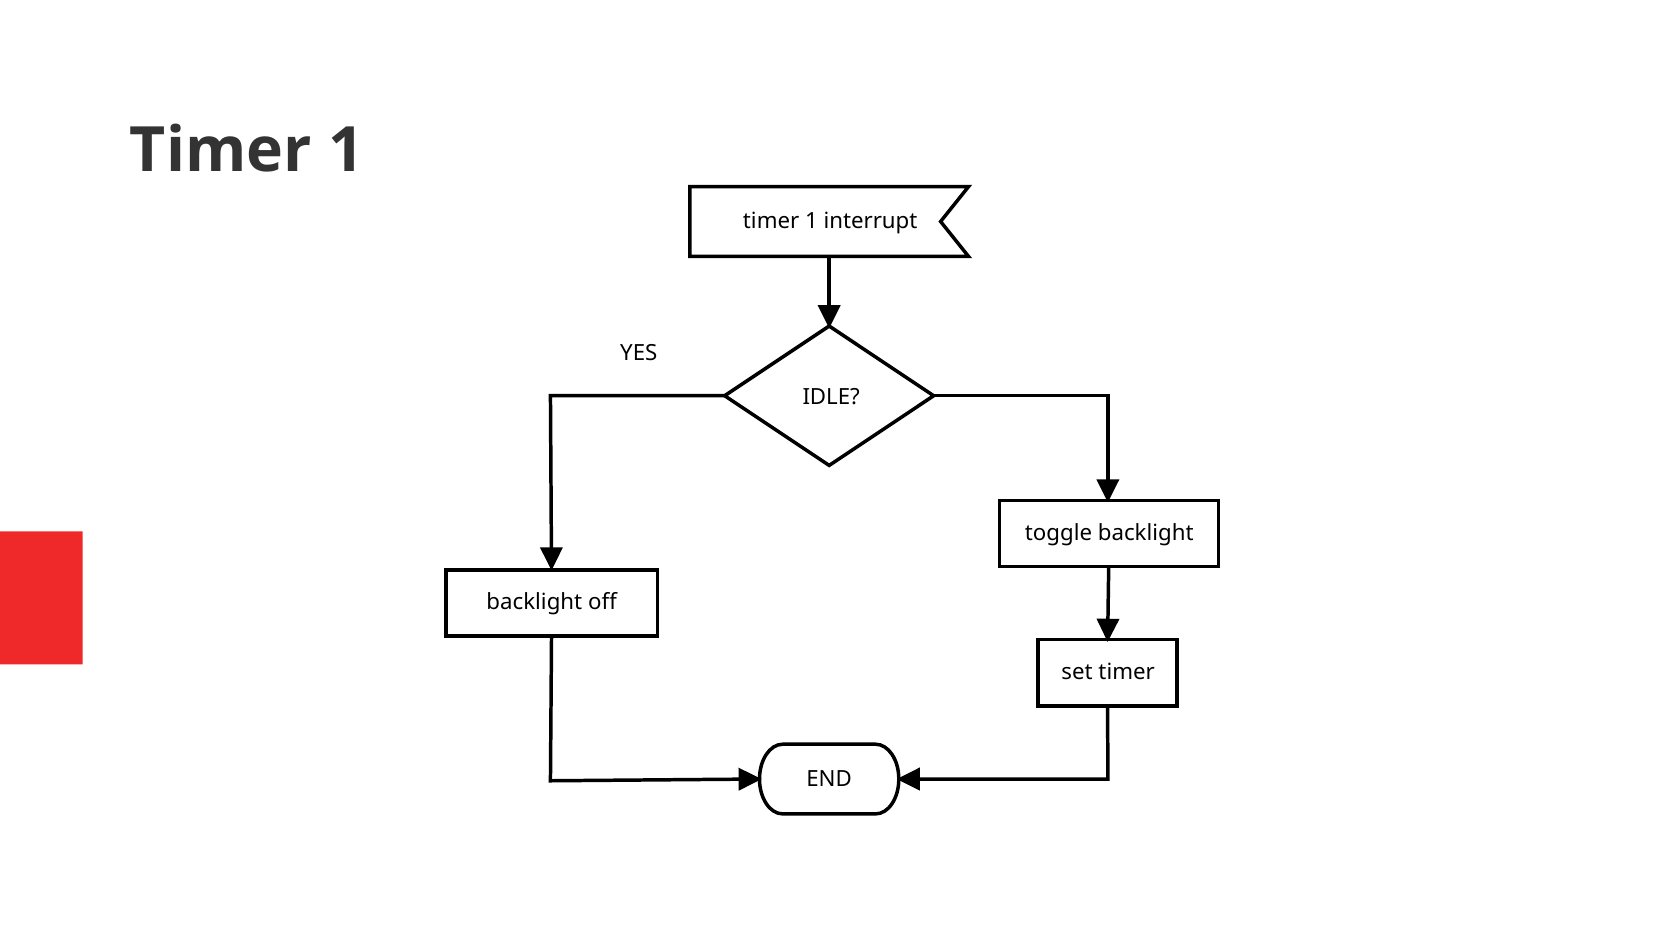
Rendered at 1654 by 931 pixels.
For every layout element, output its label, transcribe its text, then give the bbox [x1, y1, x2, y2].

title Timer 1 [129, 59, 1536, 237]
picture [443, 177, 1222, 820]
